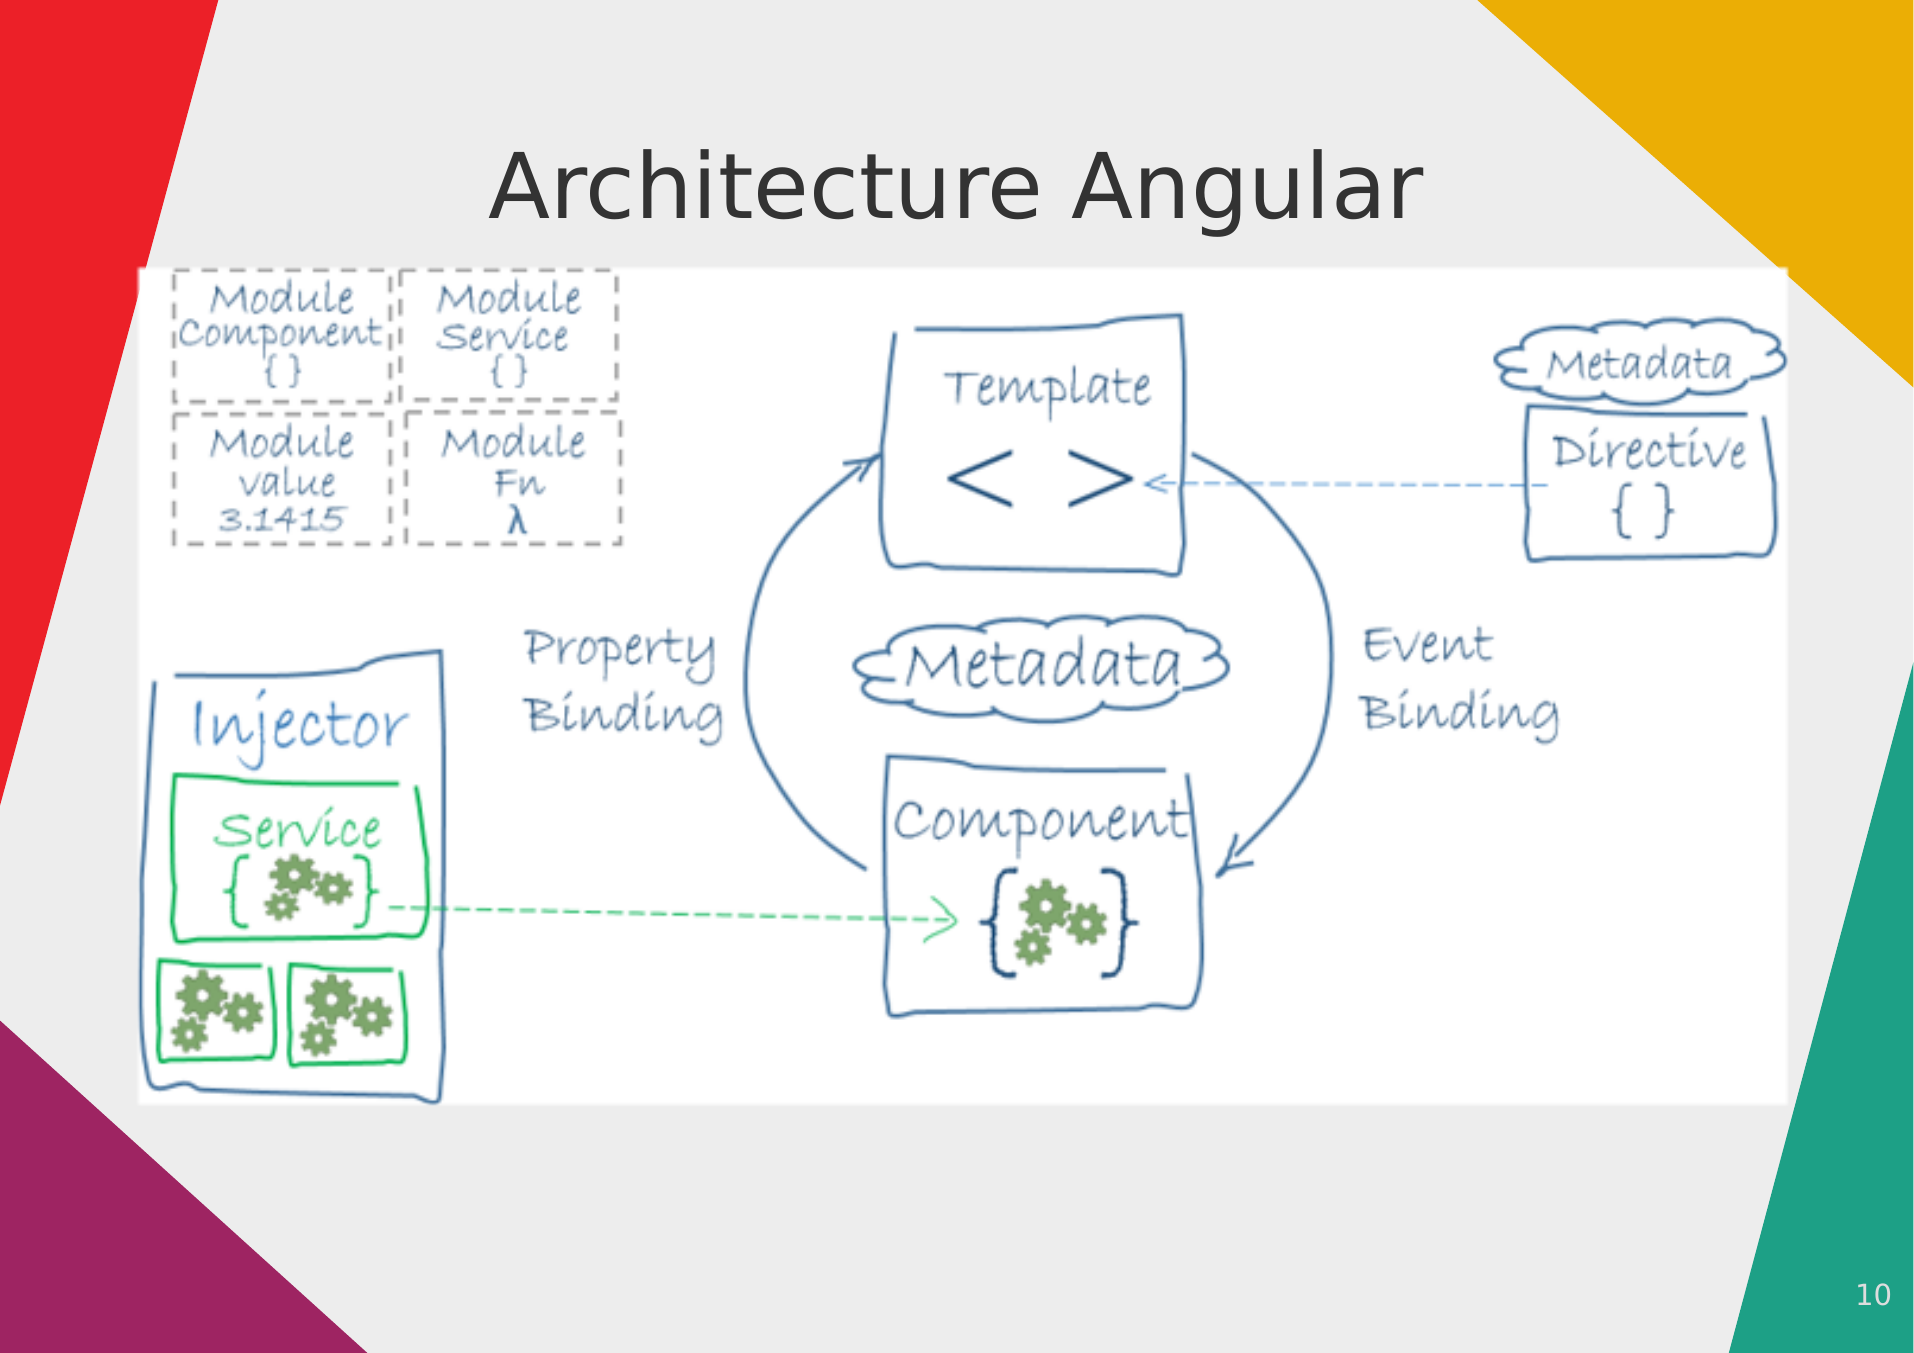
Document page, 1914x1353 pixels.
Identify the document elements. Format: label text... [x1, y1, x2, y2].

picture [133, 248, 1796, 1126]
title Architecture Angular [132, 79, 1781, 295]
